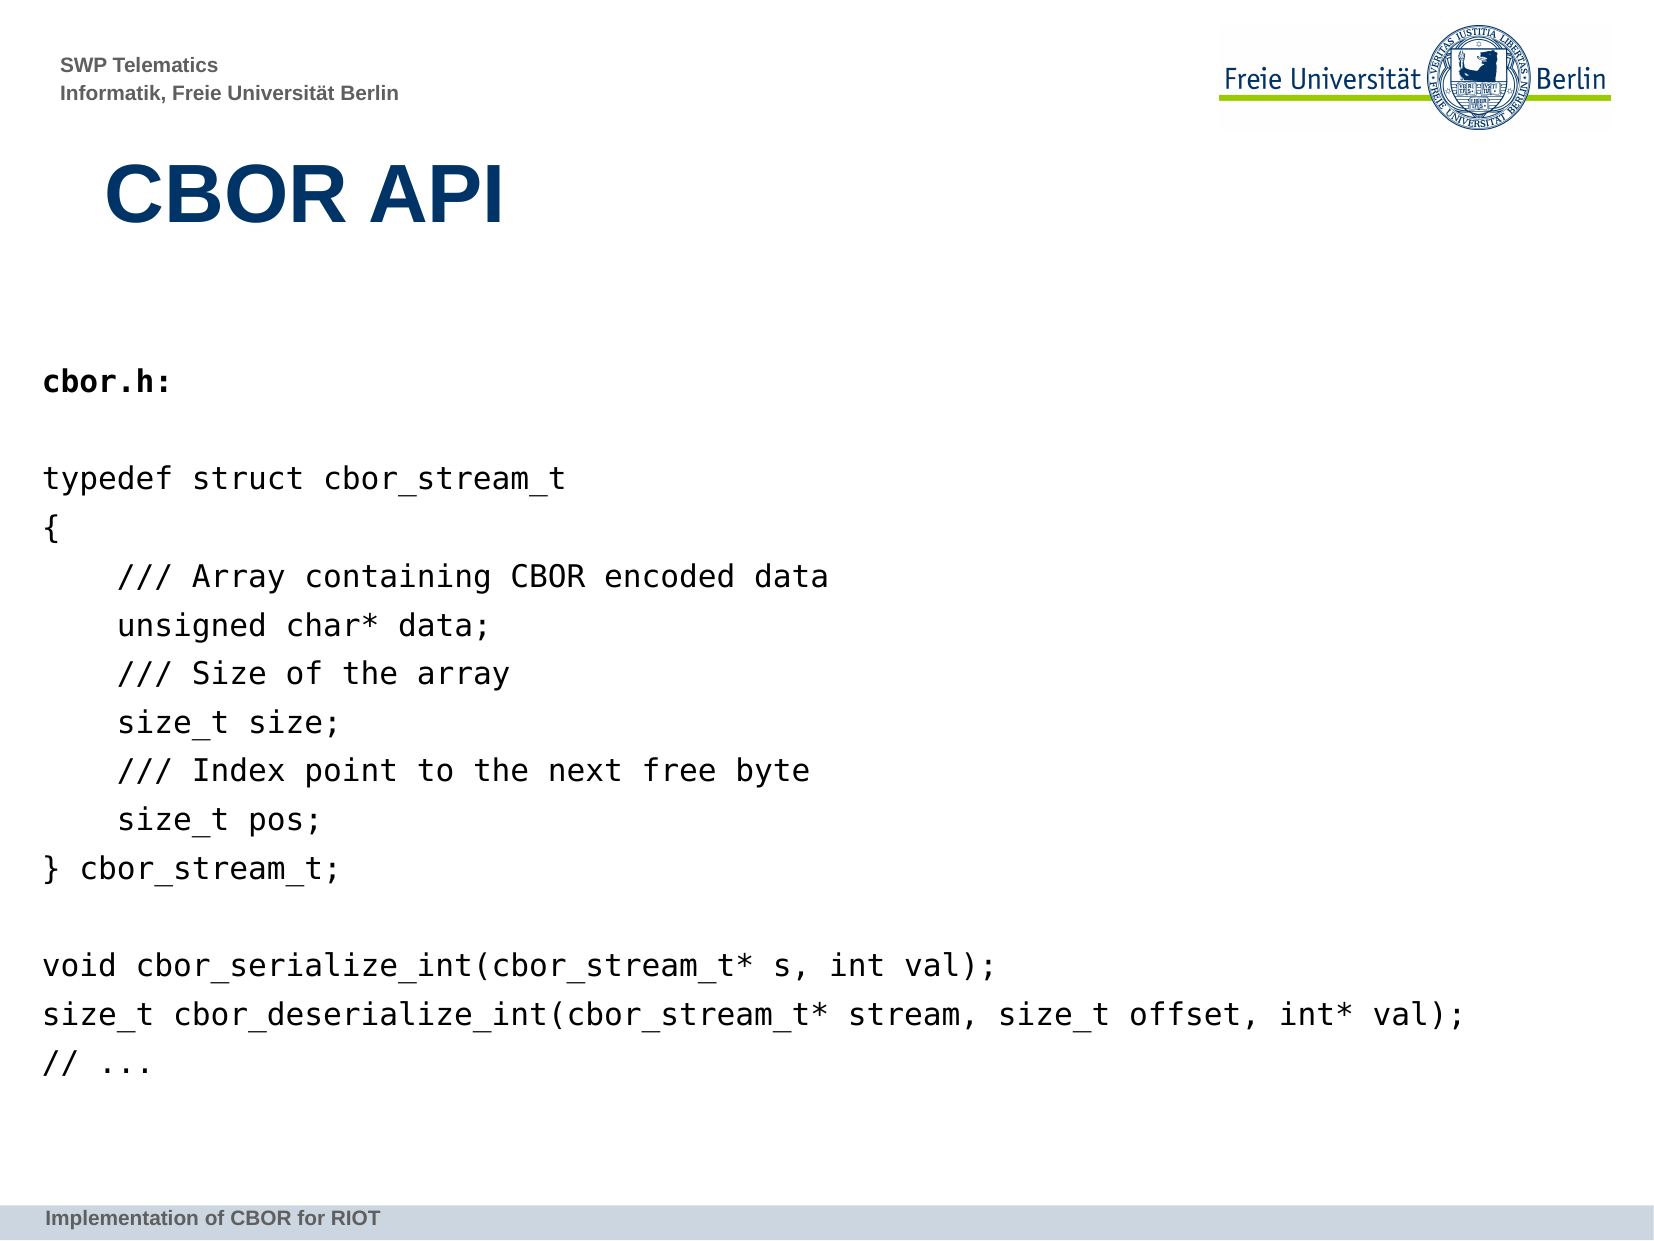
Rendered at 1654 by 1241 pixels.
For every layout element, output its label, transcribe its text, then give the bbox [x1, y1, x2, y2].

picture [1219, 25, 1611, 130]
title CBOR API [45, 147, 1609, 260]
list cbor.h: typedef struct cbor_stream_t { /// Array containing CBOR encoded data unsigned char* data; /// Size of the array size_t size; /// Index point to the next free byte size_t pos; } cbor_stream_t; void cbor_serialize_int(cbor_stream_t* s, int val); size_t cbor_deserialize_int(cbor_stream_t* stream, size_t offset, int* val); // ... [41, 315, 1606, 1082]
